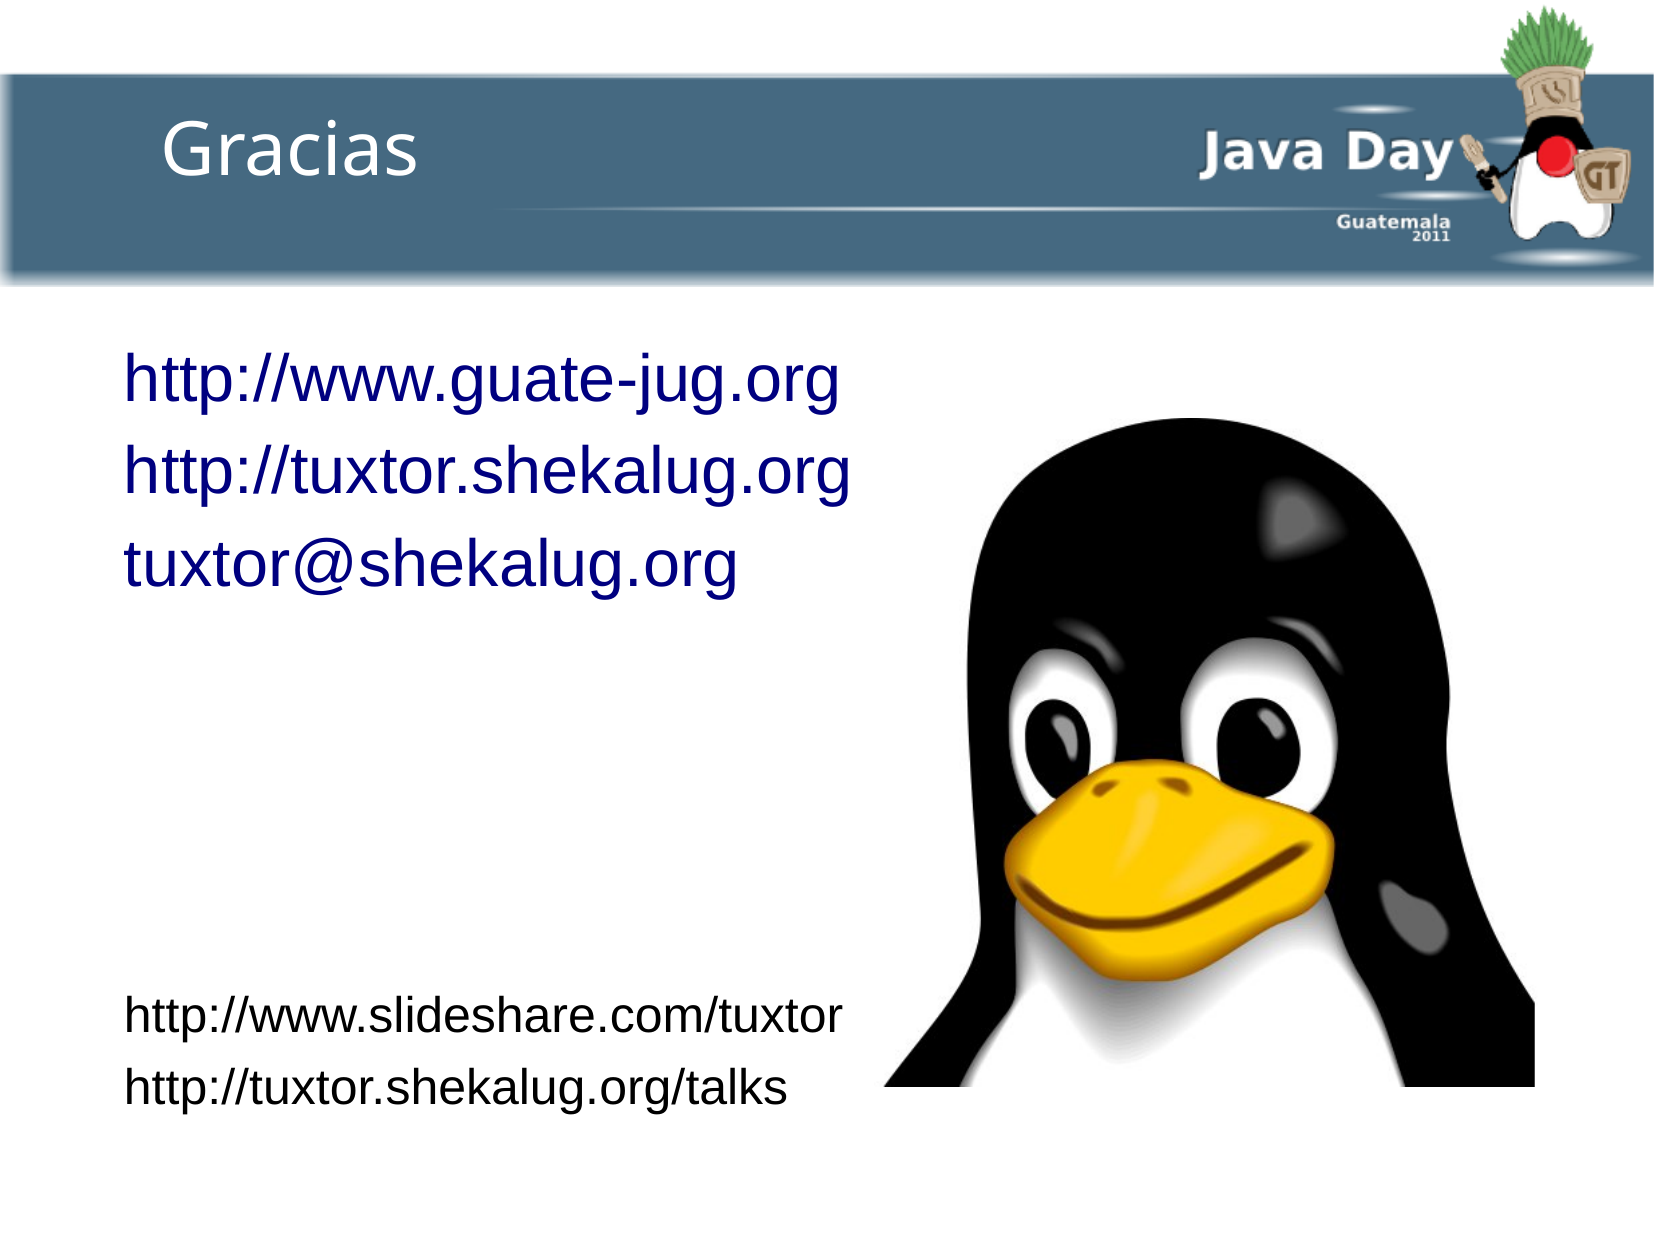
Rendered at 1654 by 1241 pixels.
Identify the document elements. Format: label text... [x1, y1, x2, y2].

picture [874, 418, 1543, 1087]
title Gracias [160, 97, 1532, 275]
list http://www.guate-jug.org http://tuxtor.shekalug.org tuxtor@shekalug.org http://www.slideshare.com/tuxtor http://tuxtor.shekalug.org/talks [123, 332, 1487, 1152]
picture [0, 3, 1654, 287]
